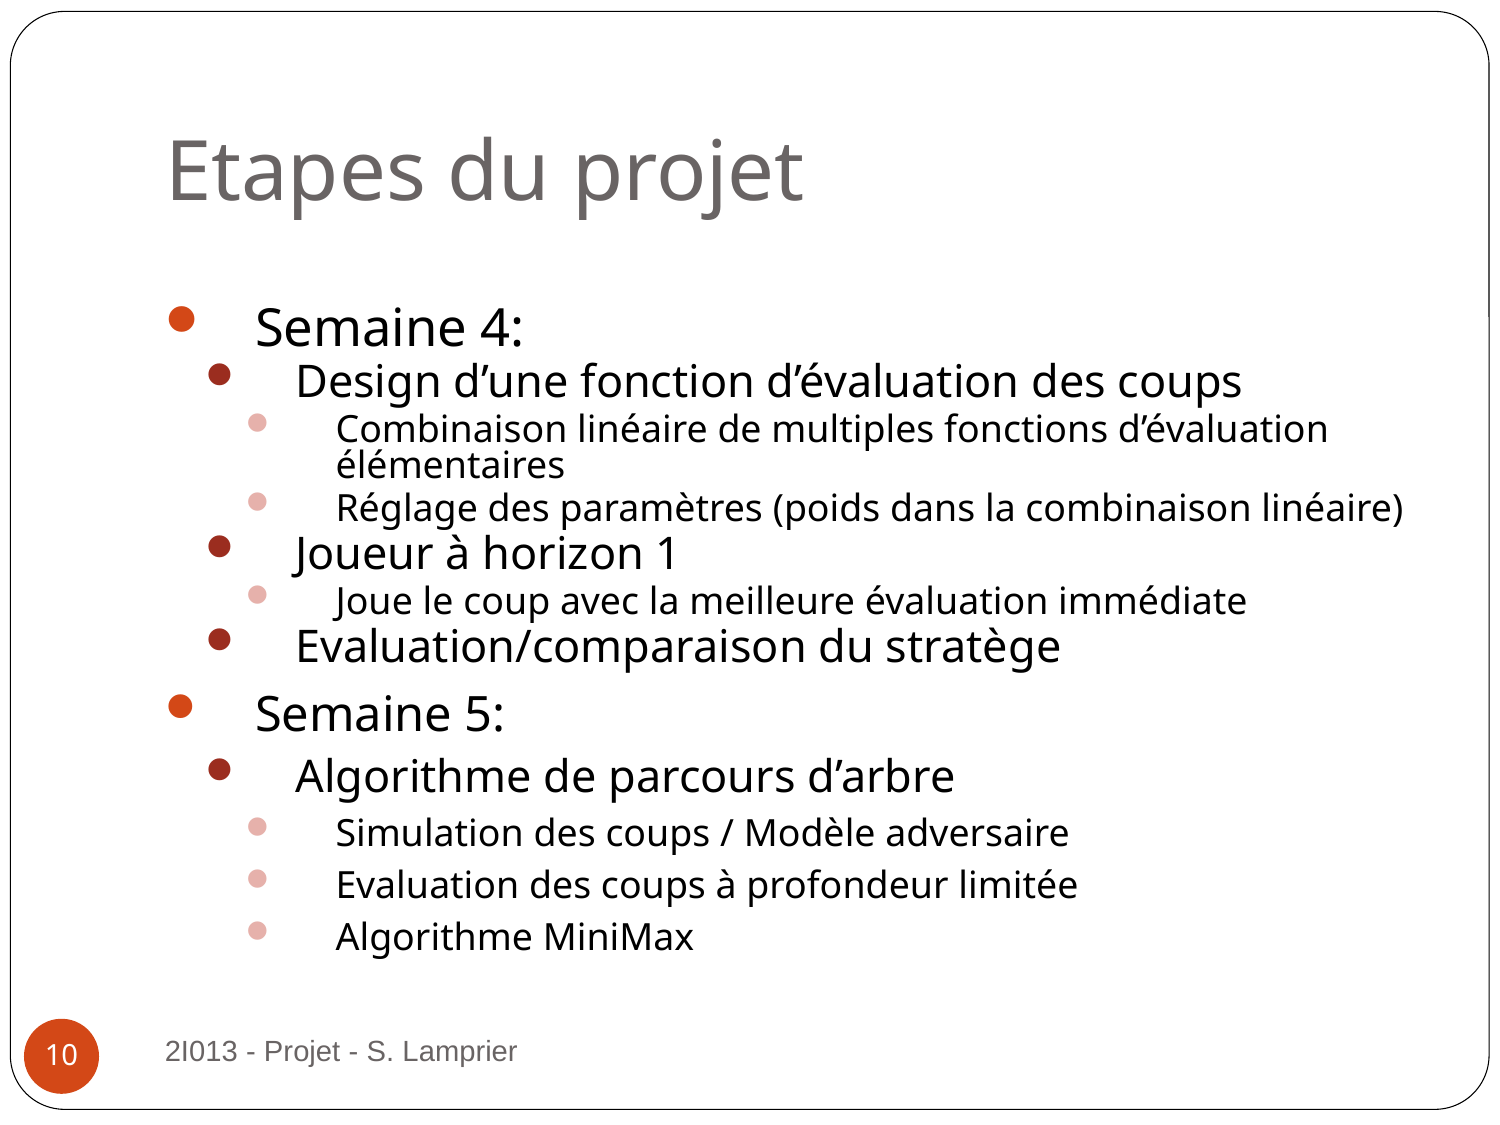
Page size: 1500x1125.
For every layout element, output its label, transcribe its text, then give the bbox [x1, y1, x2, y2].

text_box 2I013 - Projet - S. Lamprier [149, 1012, 801, 1088]
text_box <numéro> [23, 1018, 100, 1094]
list Semaine 4: Design d’une fonction d’évaluation des coups Combinaison linéaire de multiples fonctions d’évaluation élémentaires Réglage des paramètres (poids dans la combinaison linéaire) Joueur à horizon 1 Joue le coup avec la meilleure évaluation immédiate Evaluation/comparaison du stratège Semaine 5: Algorithme de parcours d’arbre Simulation des coups / Modèle adversaire Evaluation des coups à profondeur limitée Algorithme MiniMax [150, 237, 1426, 988]
title Etapes du projet [150, 45, 1426, 233]
